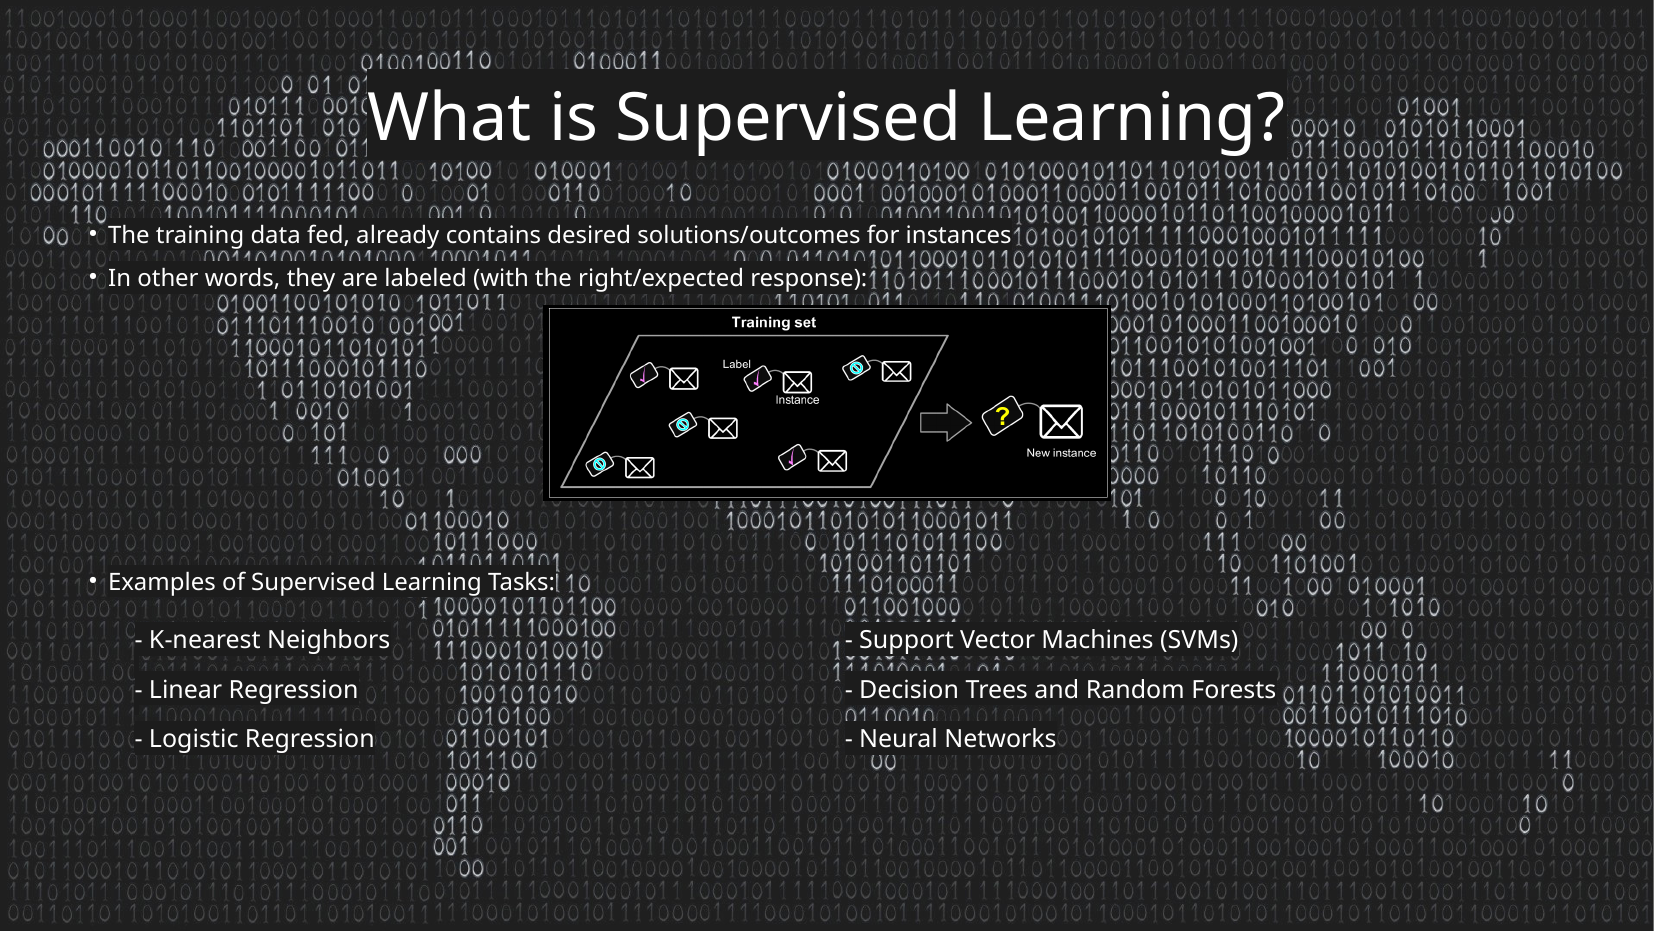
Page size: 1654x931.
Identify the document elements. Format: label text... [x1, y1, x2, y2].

title What is Supervised Learning? [82, 37, 1571, 193]
table_header - K-nearest Neighbors [120, 614, 830, 664]
picture [0, 0, 1654, 931]
table_header - Support Vector Machines (SVMs) [830, 614, 1540, 664]
table_cell - Logistic Regression [120, 713, 830, 762]
list The training data fed, already contains desired solutions/outcomes for instances In other words, they are labeled (with the right/expected response): Examples of Supervised Learning Tasks: [82, 217, 1571, 758]
table_cell - Linear Regression [120, 664, 830, 713]
table_cell - Neural Networks [830, 713, 1540, 762]
table_cell - Decision Trees and Random Forests [830, 664, 1540, 713]
